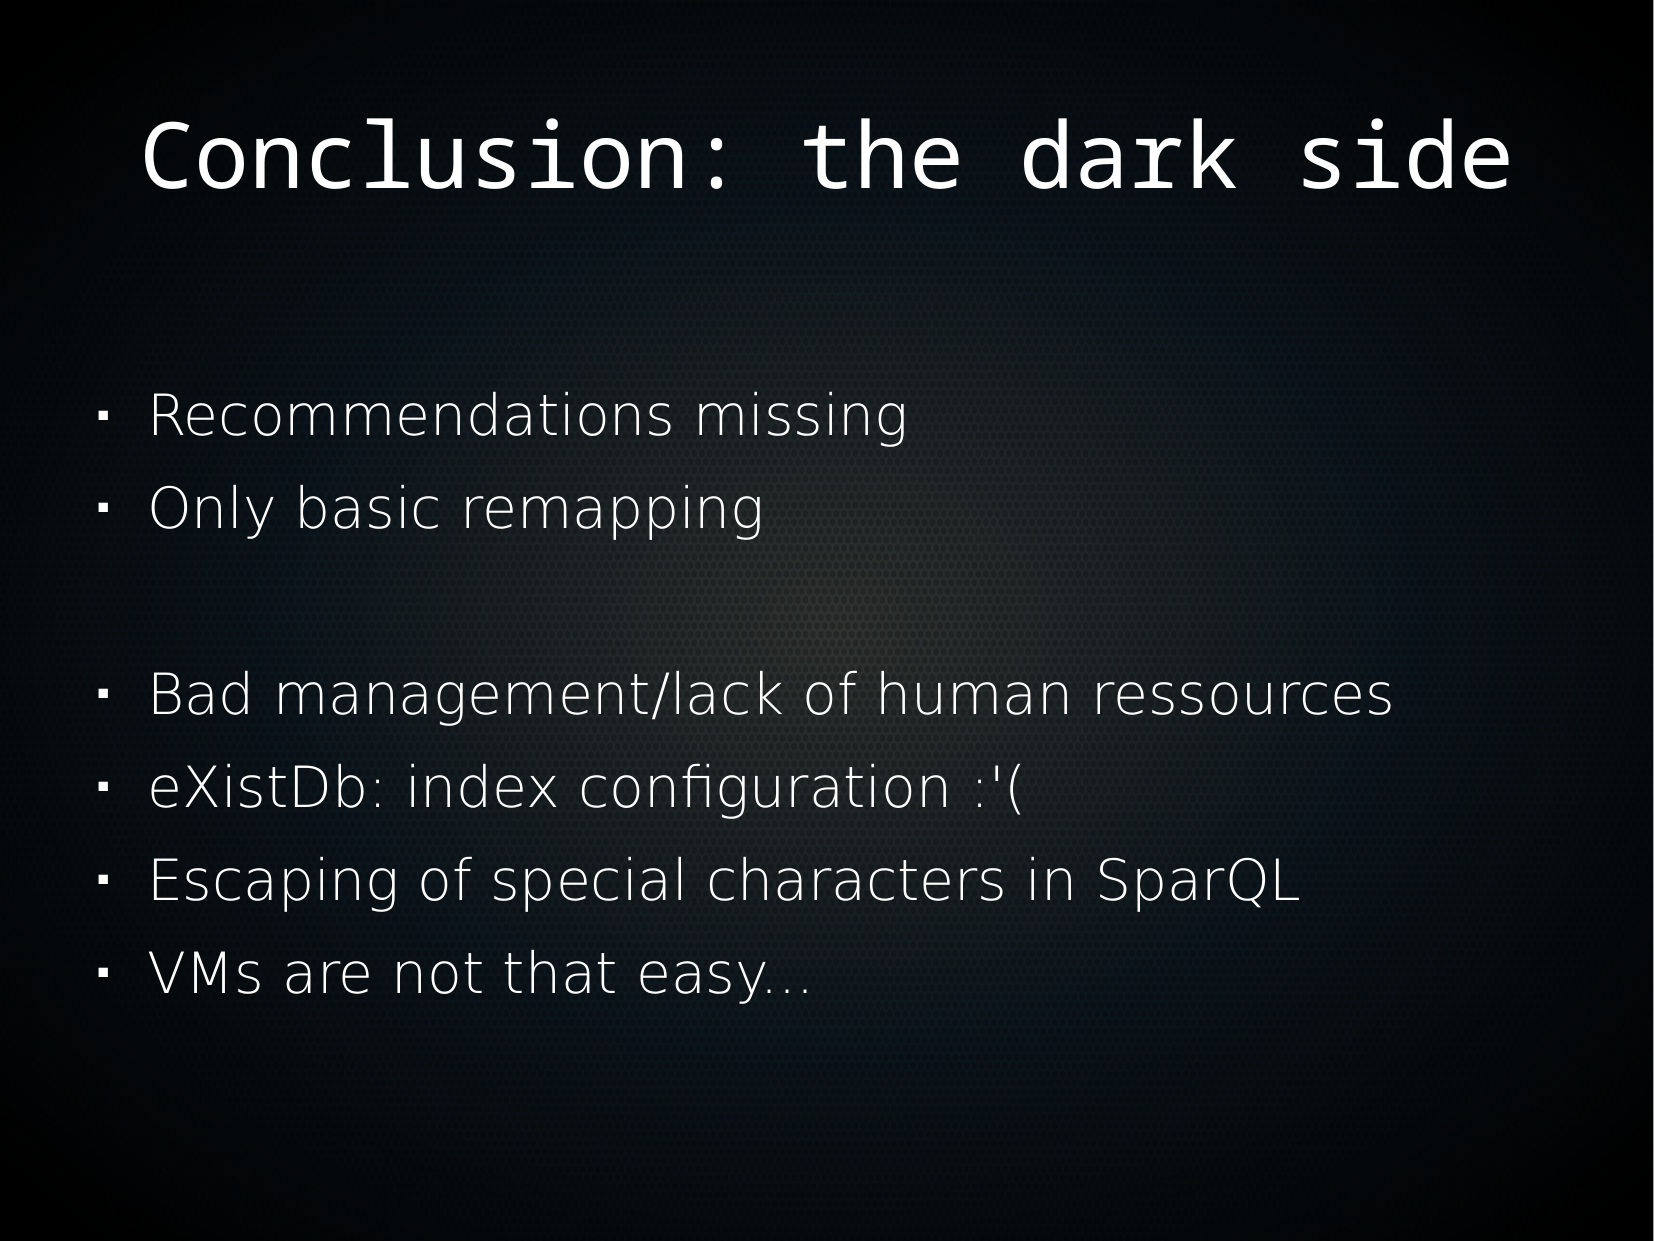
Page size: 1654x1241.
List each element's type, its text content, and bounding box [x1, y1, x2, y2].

title Conclusion: the dark side [82, 49, 1571, 257]
list Recommendations missing Only basic remapping Bad management/lack of human ressources eXistDb: index configuration :'( Escaping of special characters in SparQL VMs are not that easy... [82, 290, 1538, 1010]
picture [0, 0, 1654, 1241]
